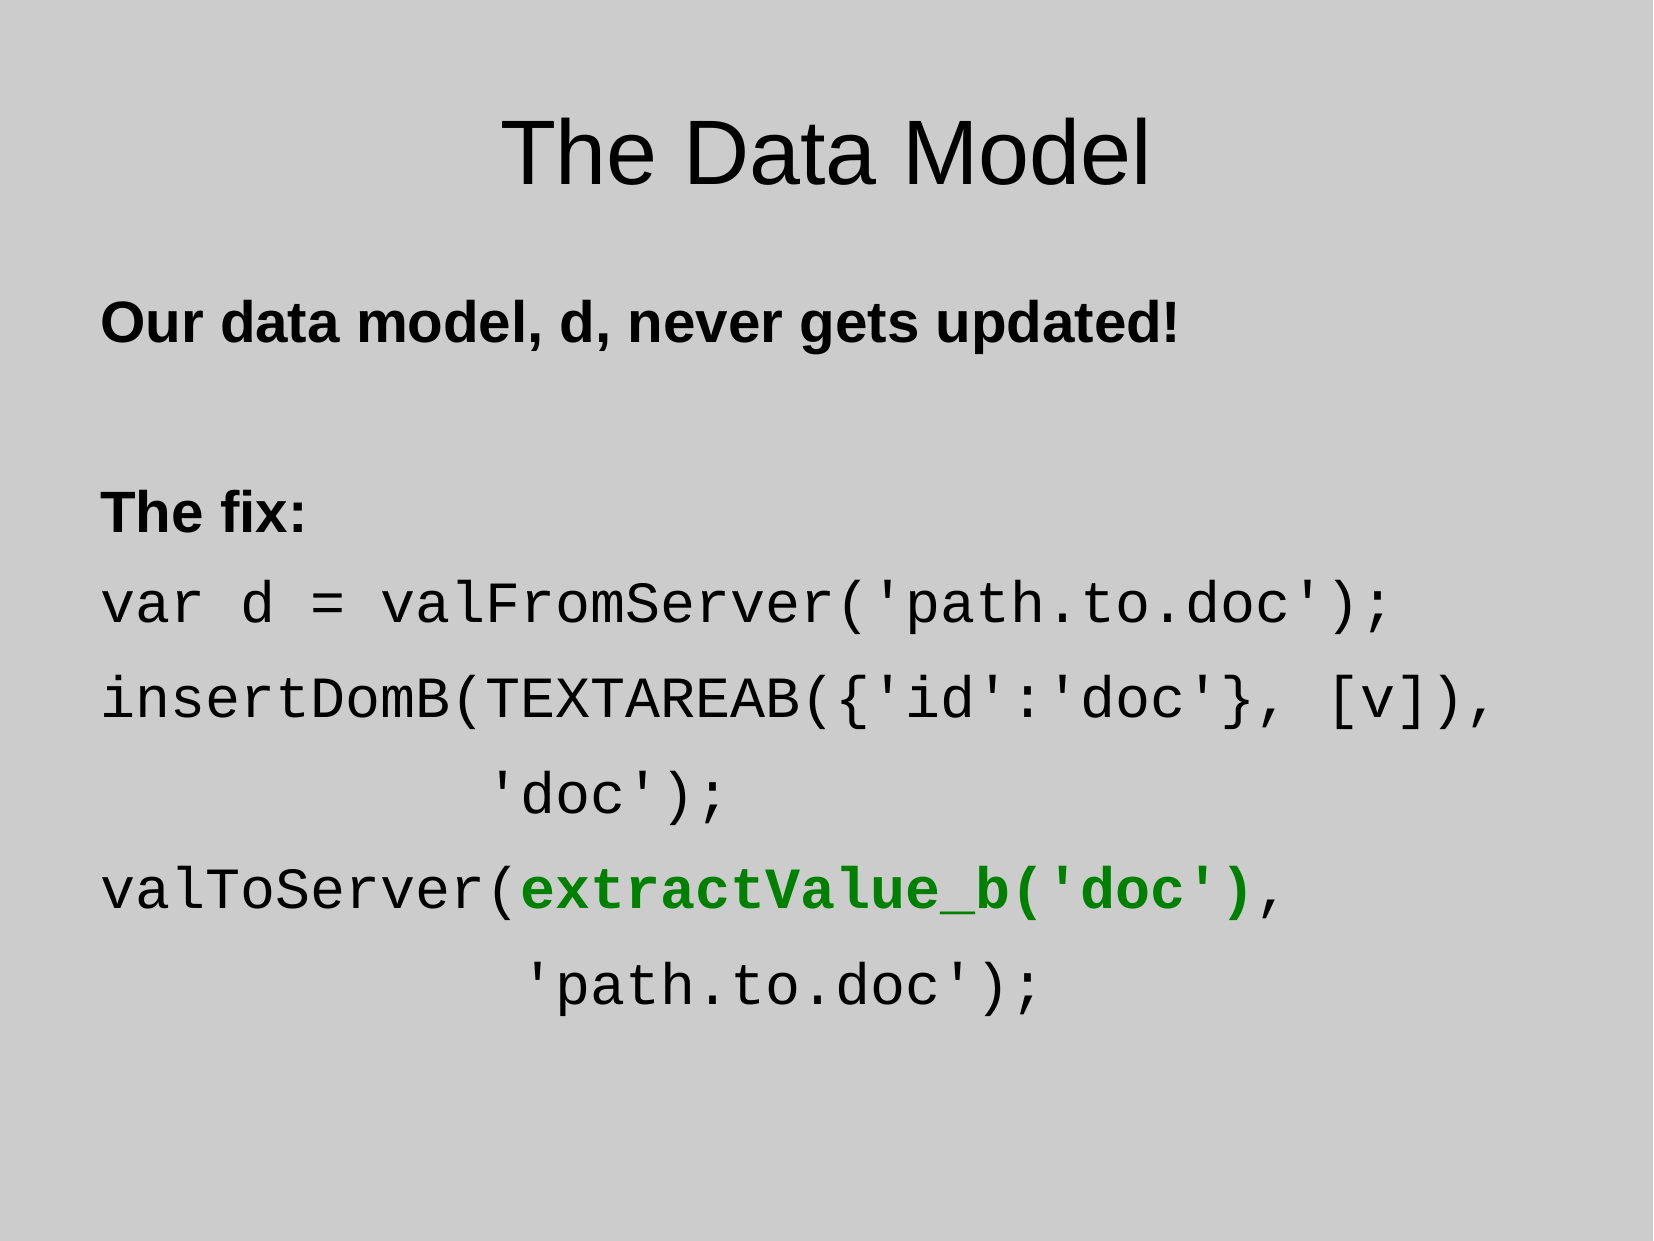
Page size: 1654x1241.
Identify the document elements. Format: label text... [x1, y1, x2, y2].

title The Data Model [82, 49, 1571, 257]
list Our data model, d, never gets updated! The fix: var d = valFromServer('path.to.doc'); insertDomB(TEXTAREAB({'id':'doc'}, [v]), 'doc'); valToServer(extractValue_b('doc'), 'path.to.doc'); [82, 290, 1571, 1109]
